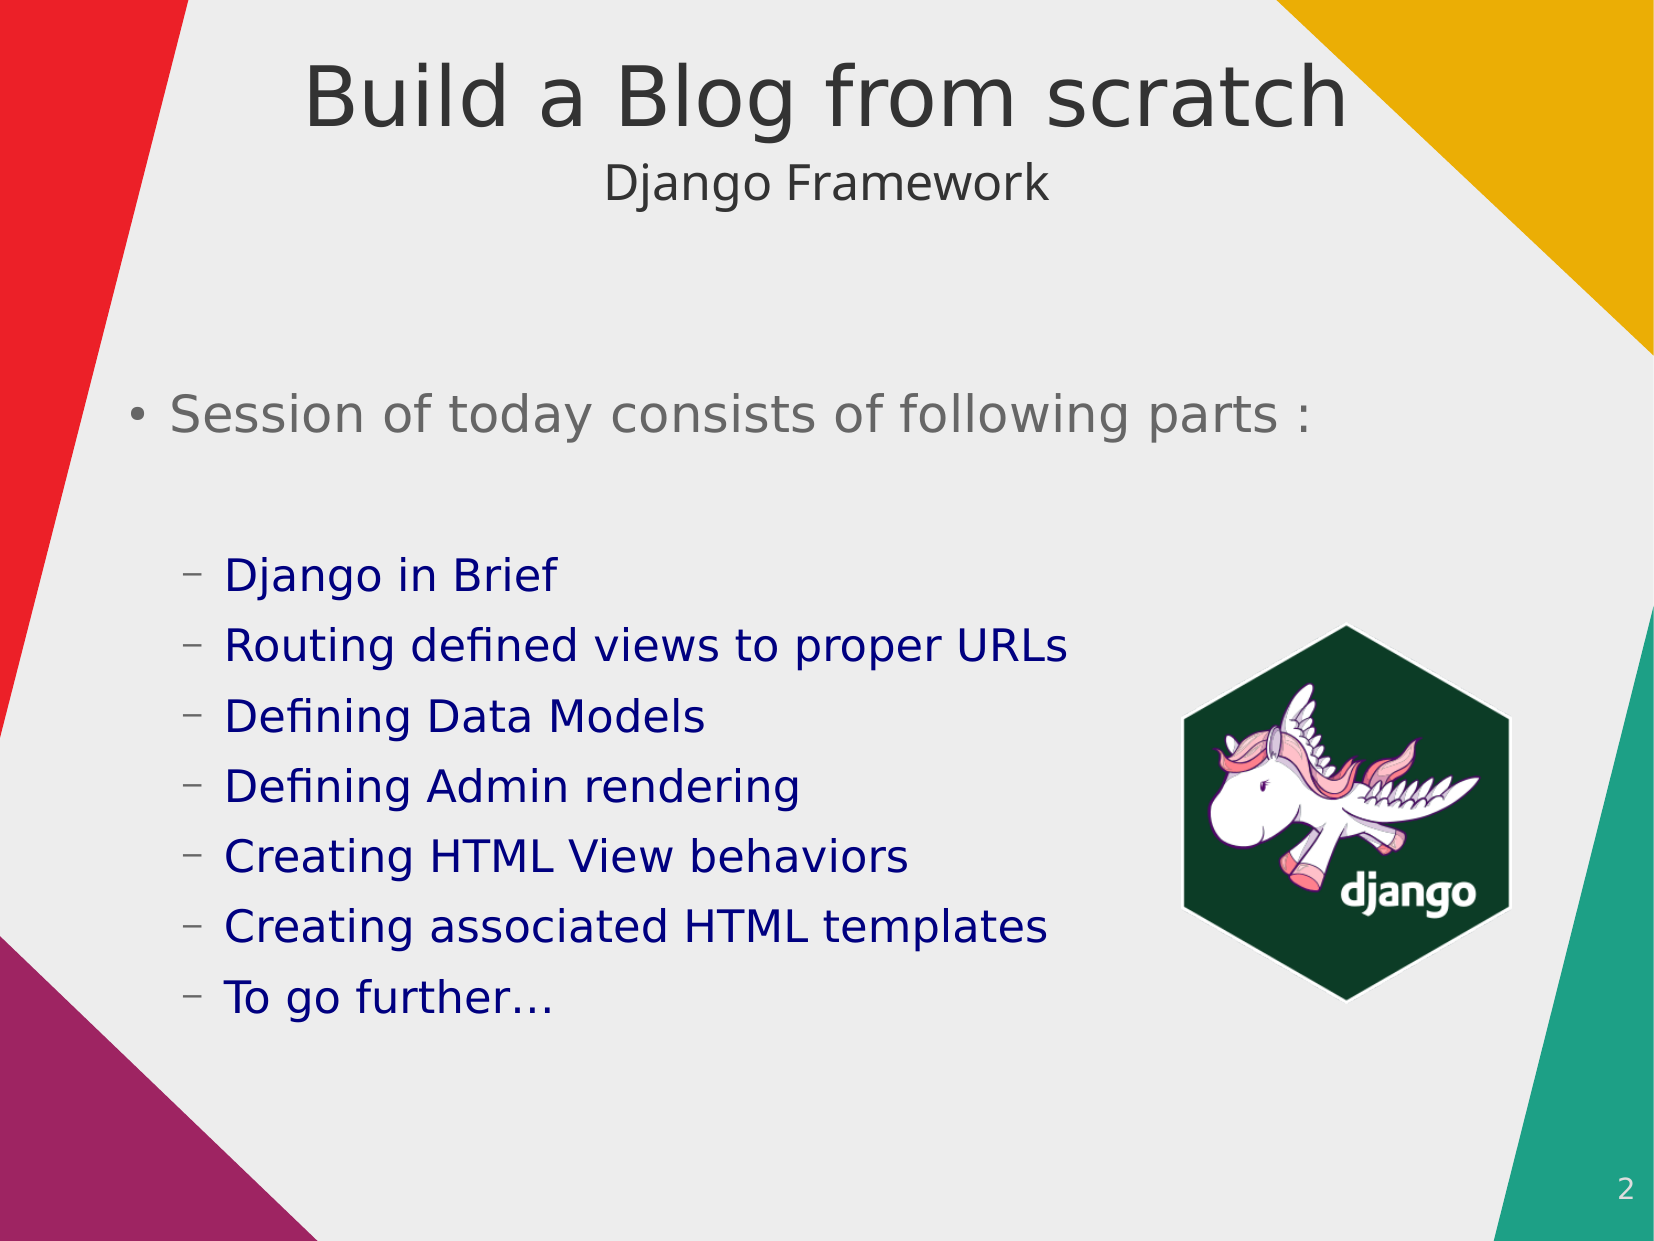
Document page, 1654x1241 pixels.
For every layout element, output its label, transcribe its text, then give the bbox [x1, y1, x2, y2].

title Build a Blog from scratch Django Framework [114, 49, 1539, 197]
picture [1181, 622, 1512, 1004]
list Session of today consists of following parts : Django in Brief Routing defined views to proper URLs Defining Data Models Defining Admin rendering Creating HTML View behaviors Creating associated HTML templates To go further… [114, 302, 1539, 1033]
